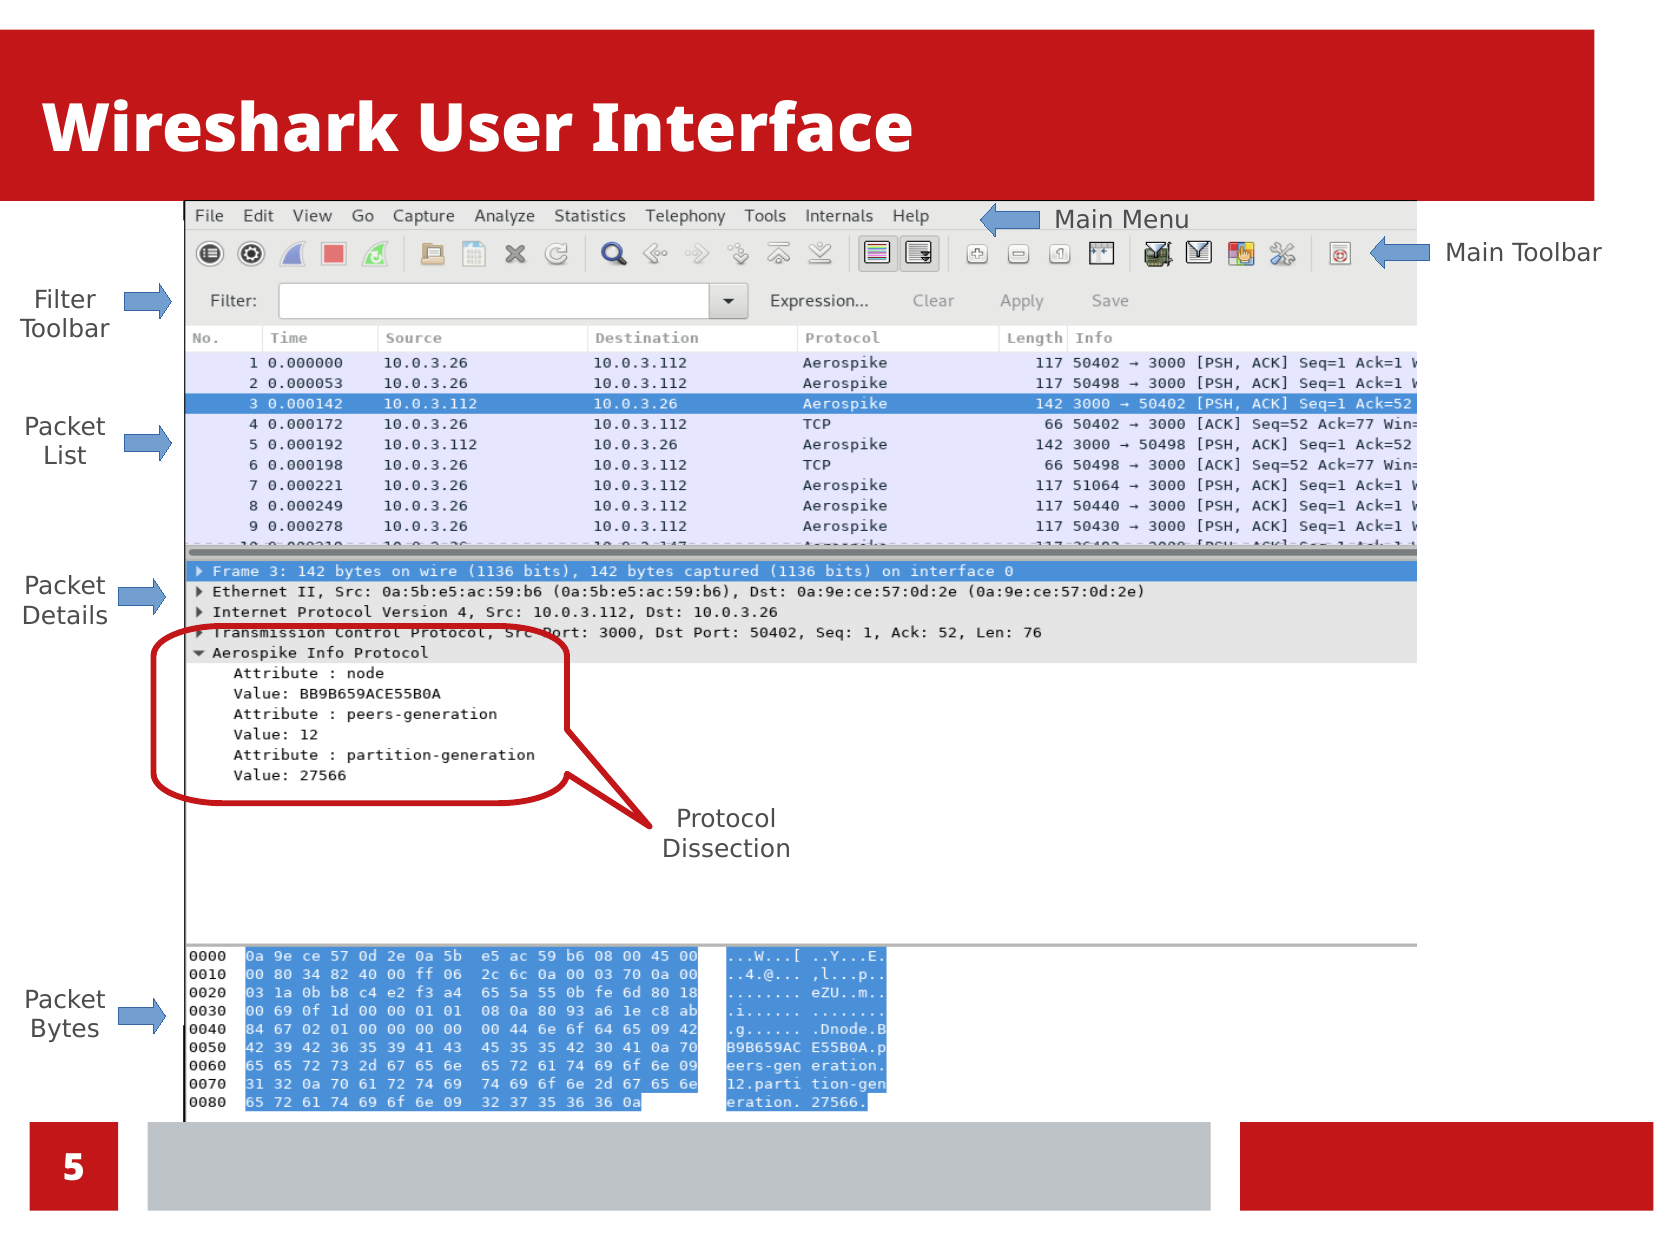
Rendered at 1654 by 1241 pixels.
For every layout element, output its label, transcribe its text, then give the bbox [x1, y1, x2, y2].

text_box Filter Toolbar [0, 277, 136, 351]
text_box [136, 283, 172, 319]
text_box [136, 578, 166, 615]
text_box Main Menu [1027, 198, 1217, 249]
text_box [136, 998, 166, 1034]
title Wireshark User Interface [41, 53, 1577, 172]
text_box Protocol Dissection [637, 797, 815, 871]
picture [183, 629, 629, 809]
text_box [1370, 236, 1430, 269]
text_box Packet Details [0, 564, 136, 638]
text_box Packet Bytes [0, 977, 136, 1052]
picture [183, 200, 1417, 1123]
text_box [124, 425, 172, 461]
text_box Main Toolbar [1429, 230, 1619, 281]
text_box Packet List [0, 404, 136, 479]
text_box [980, 203, 1040, 237]
